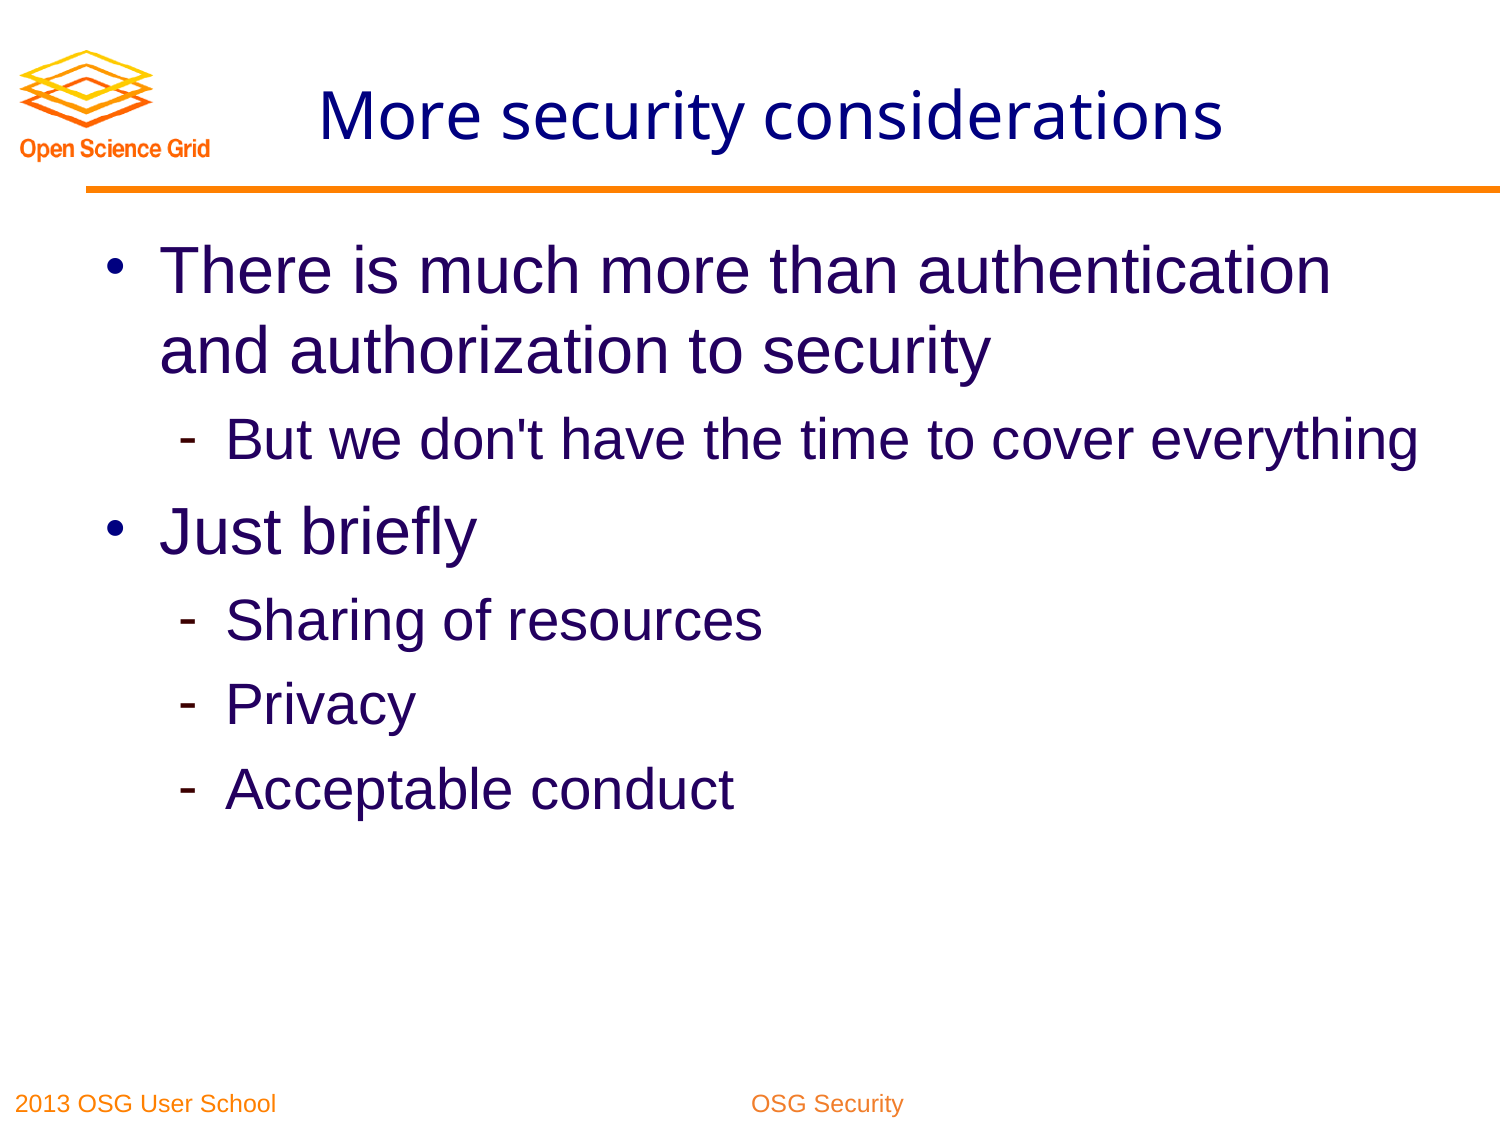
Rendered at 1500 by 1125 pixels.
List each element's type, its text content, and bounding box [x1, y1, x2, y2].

list There is much more than authentication and authorization to security But we don't have the time to cover everything Just briefly Sharing of resources Privacy Acceptable conduct [88, 218, 1466, 962]
picture [0, 27, 201, 179]
title More security considerations [201, 18, 1342, 207]
